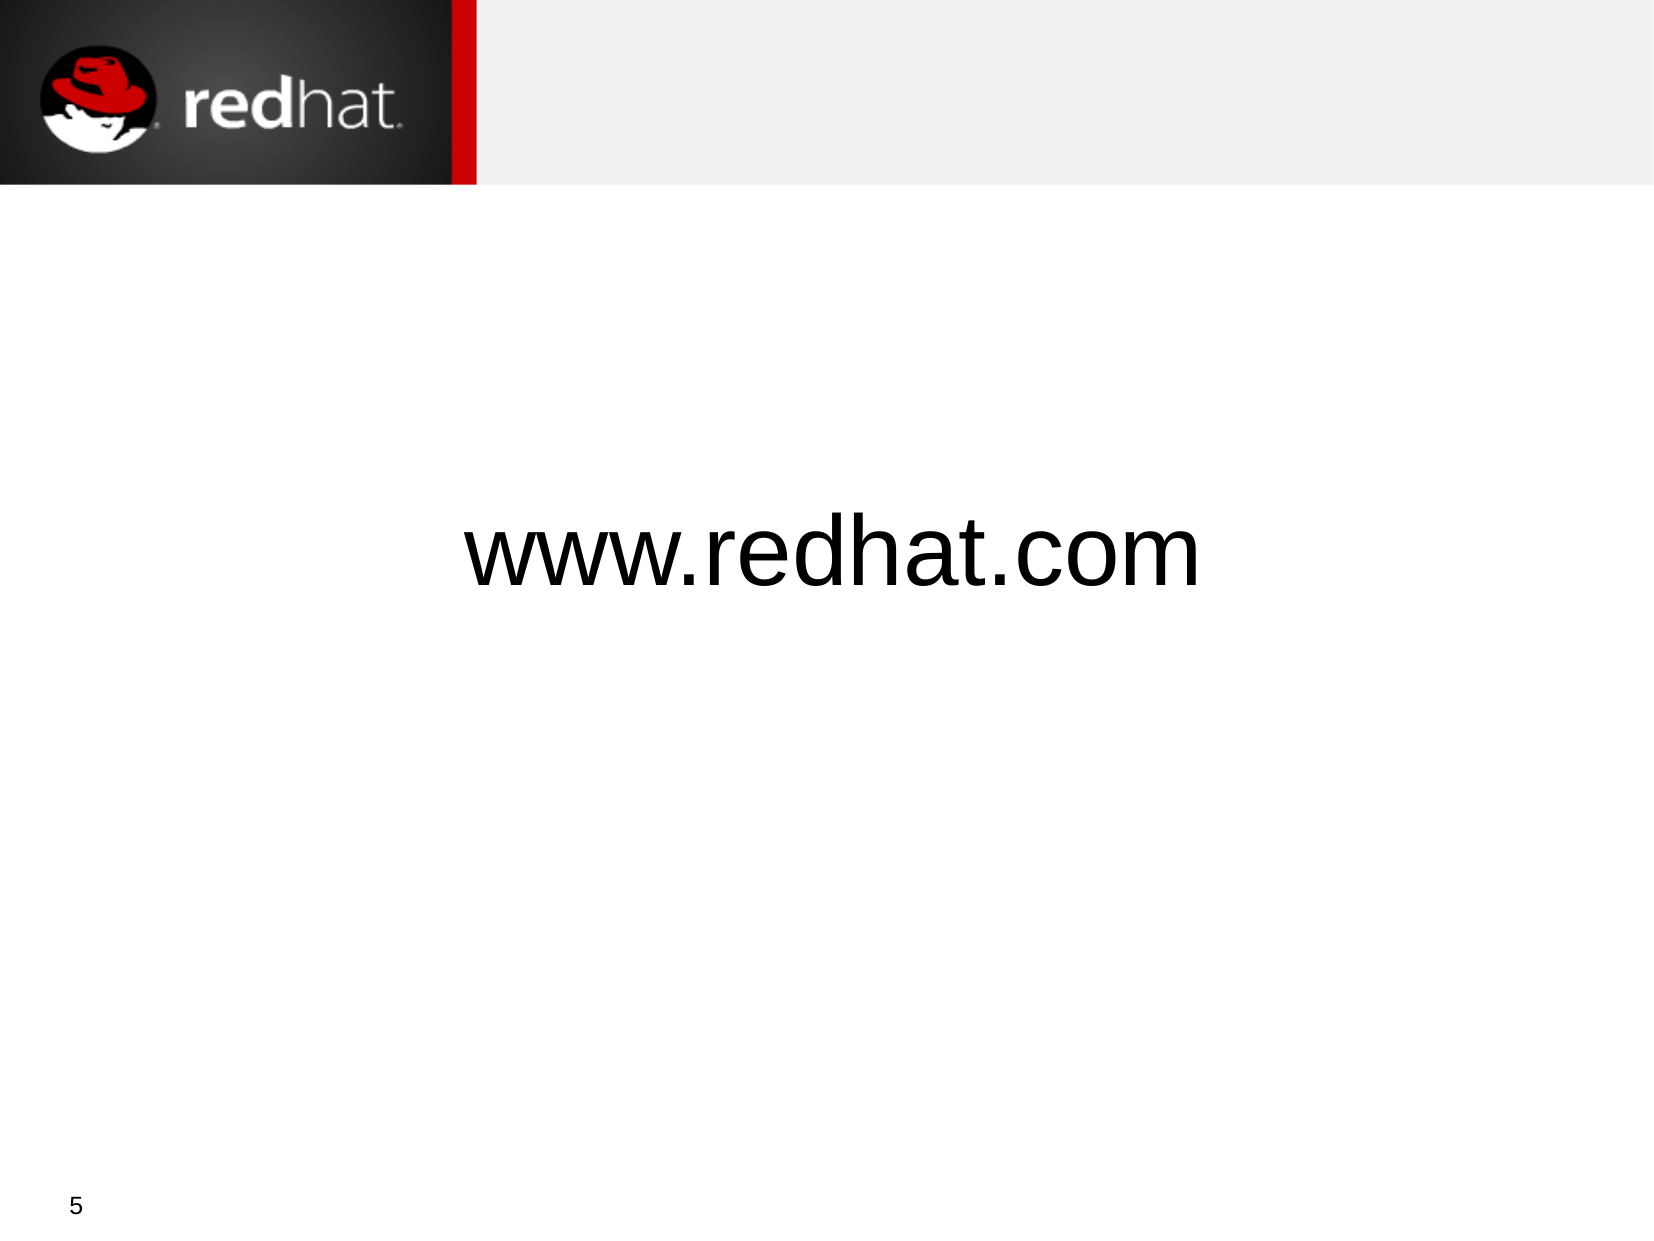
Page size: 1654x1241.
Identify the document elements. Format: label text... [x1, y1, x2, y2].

text_box www.redhat.com [450, 487, 1224, 615]
picture [0, 0, 1654, 184]
